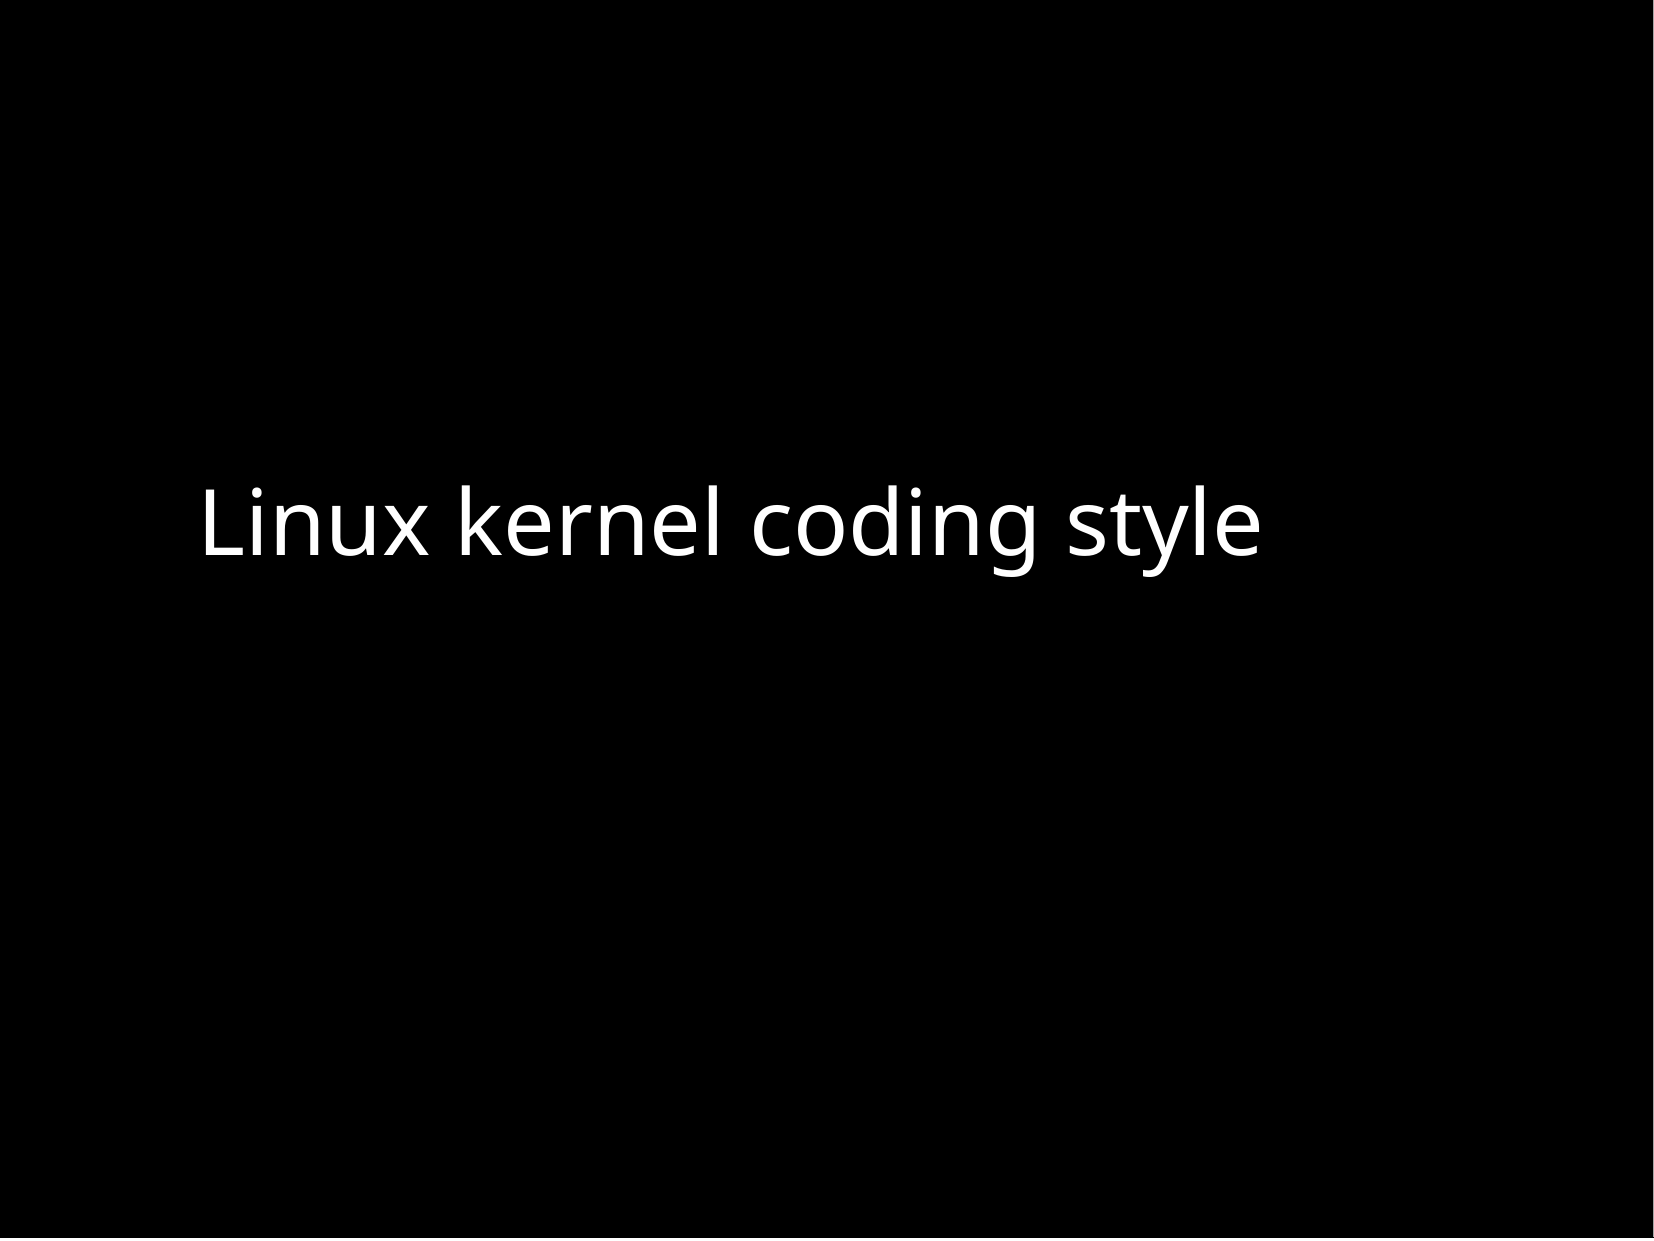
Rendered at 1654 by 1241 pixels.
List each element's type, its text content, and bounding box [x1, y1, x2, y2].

text_box [0, 0, 1654, 1238]
text_box Linux kernel coding style [150, 450, 1426, 572]
